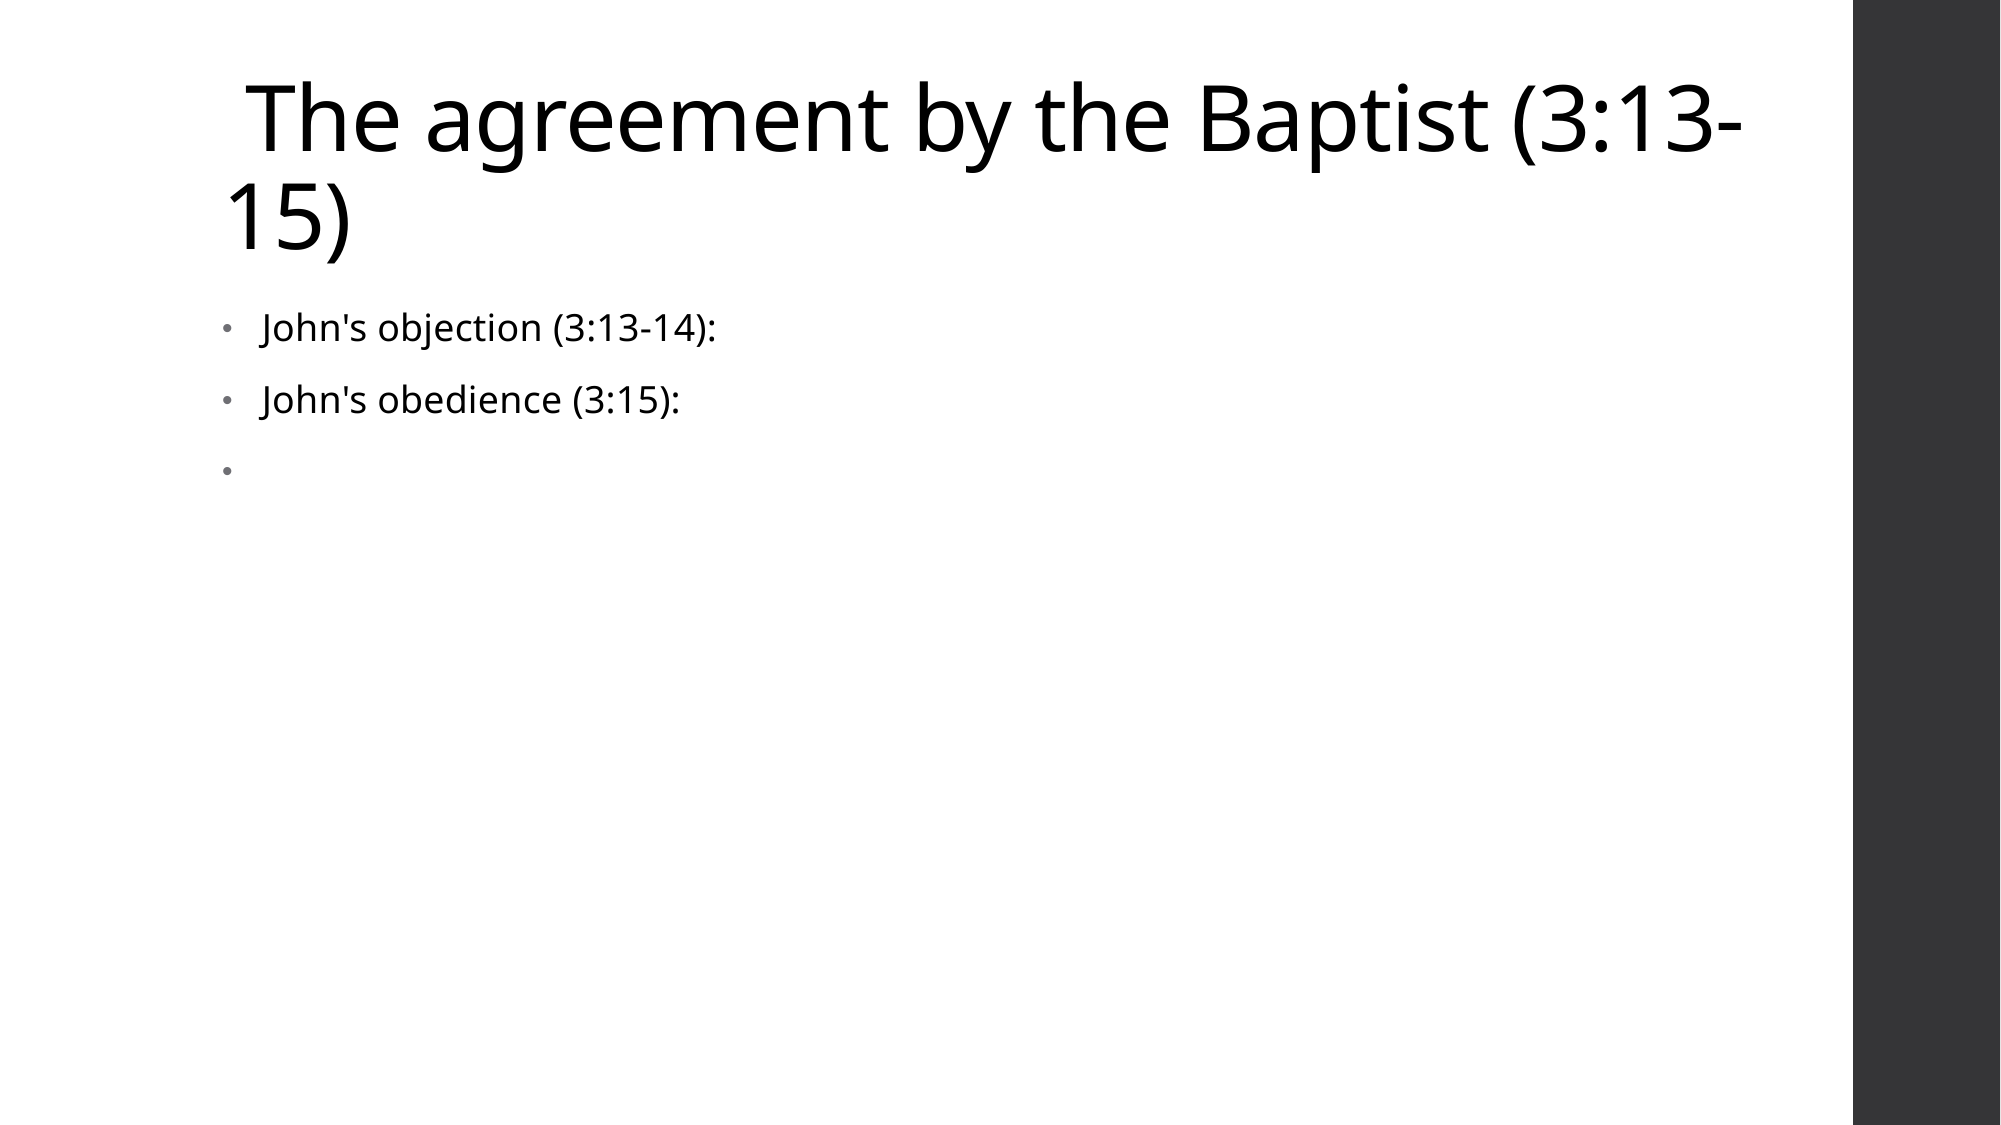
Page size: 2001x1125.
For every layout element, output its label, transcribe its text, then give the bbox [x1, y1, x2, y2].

list John's objection (3:13-14): John's obedience (3:15): [206, 299, 1617, 1014]
title The agreement by the Baptist (3:13-15) [206, 60, 1797, 278]
